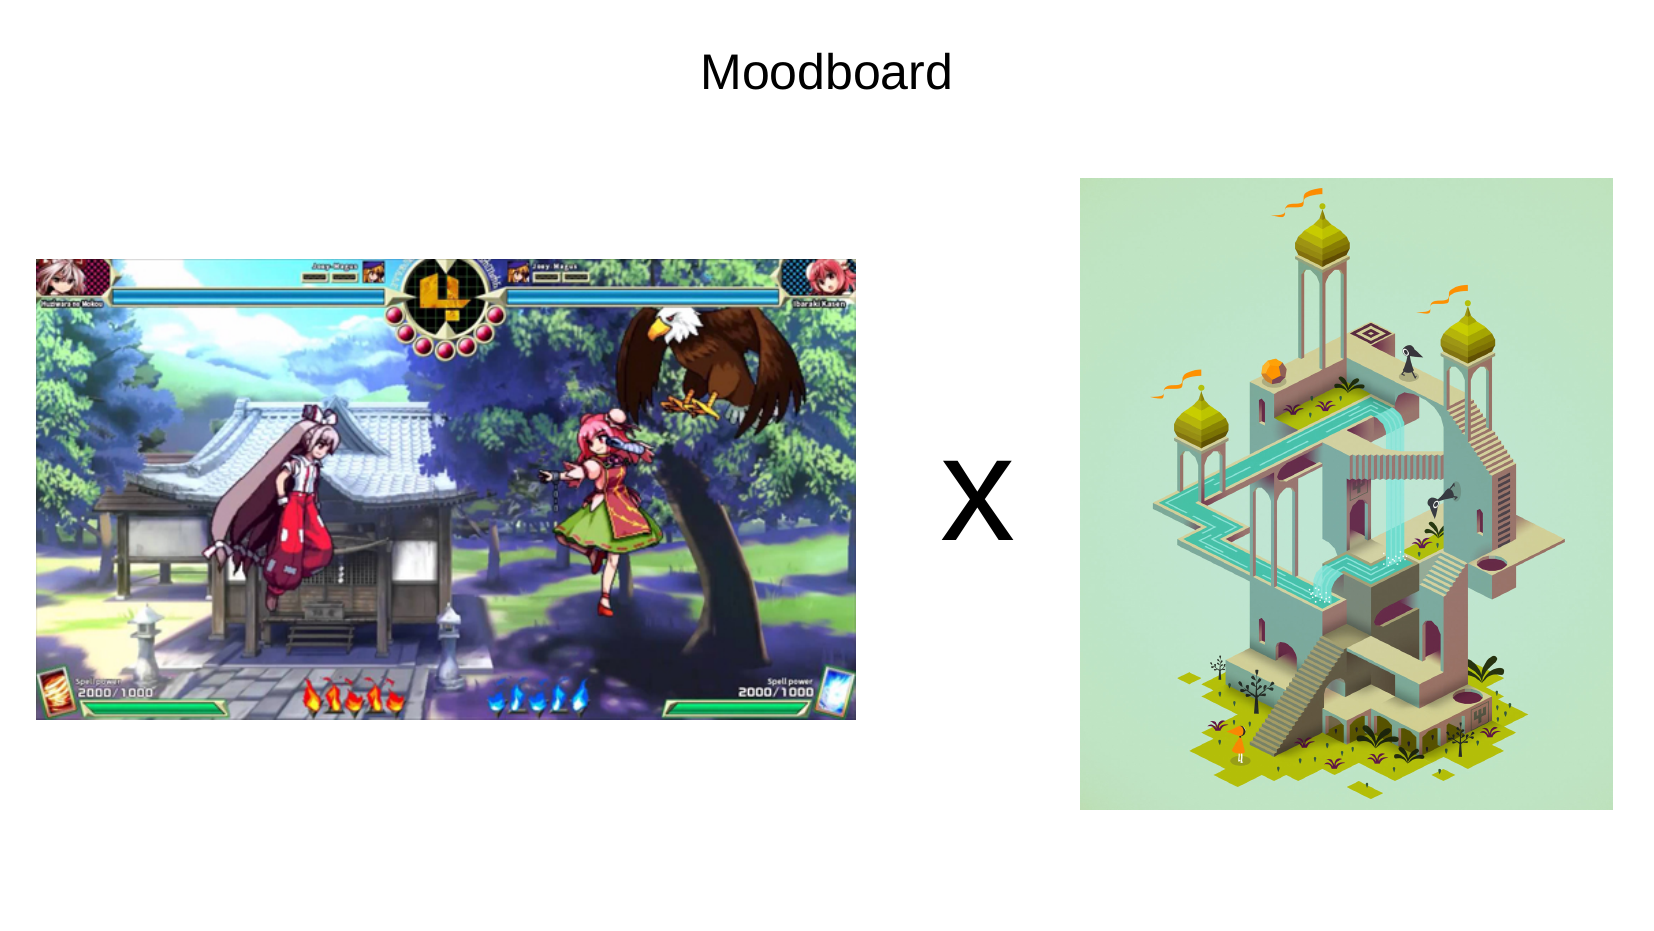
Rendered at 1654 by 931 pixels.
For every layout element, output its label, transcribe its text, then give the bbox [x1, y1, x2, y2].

picture [1080, 178, 1613, 811]
text_box x [855, 300, 1126, 690]
text_box Moodboard [0, 20, 1654, 119]
picture [36, 259, 856, 721]
